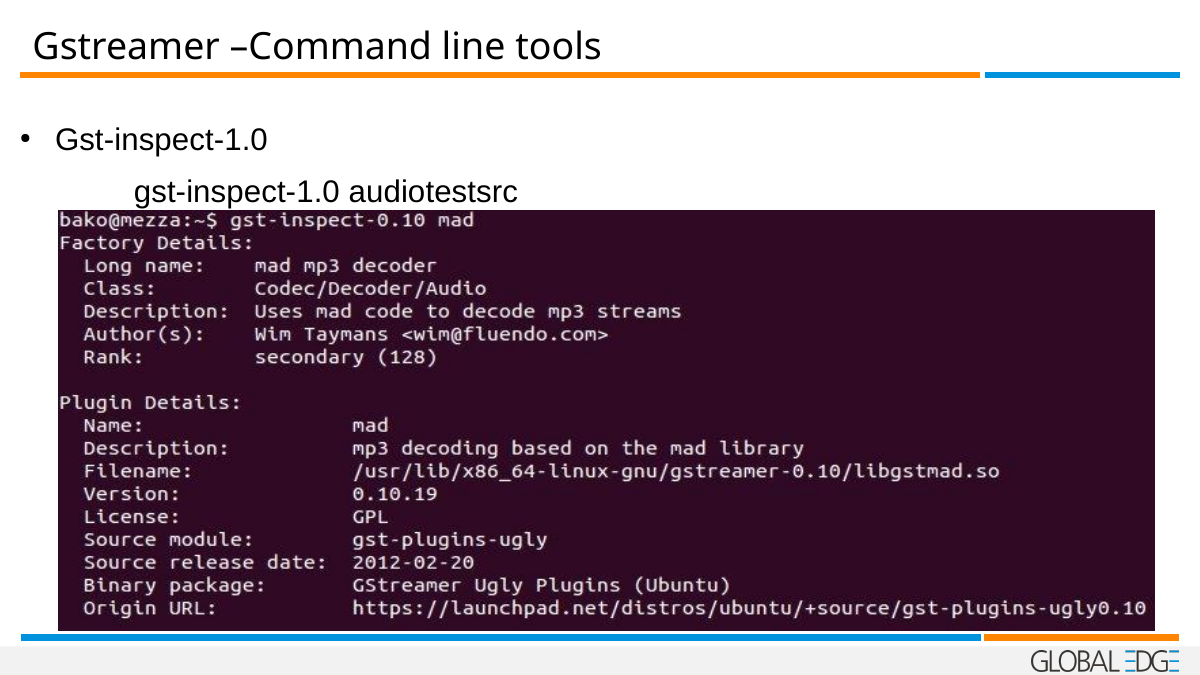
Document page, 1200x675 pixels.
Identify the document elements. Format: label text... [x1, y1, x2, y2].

picture [58, 210, 1155, 631]
picture [1031, 650, 1179, 672]
title Gstreamer –Command line tools [21, 18, 1200, 71]
text_box Gst-inspect-1.0 gst-inspect-1.0 audiotestsrc [5, 97, 1198, 636]
